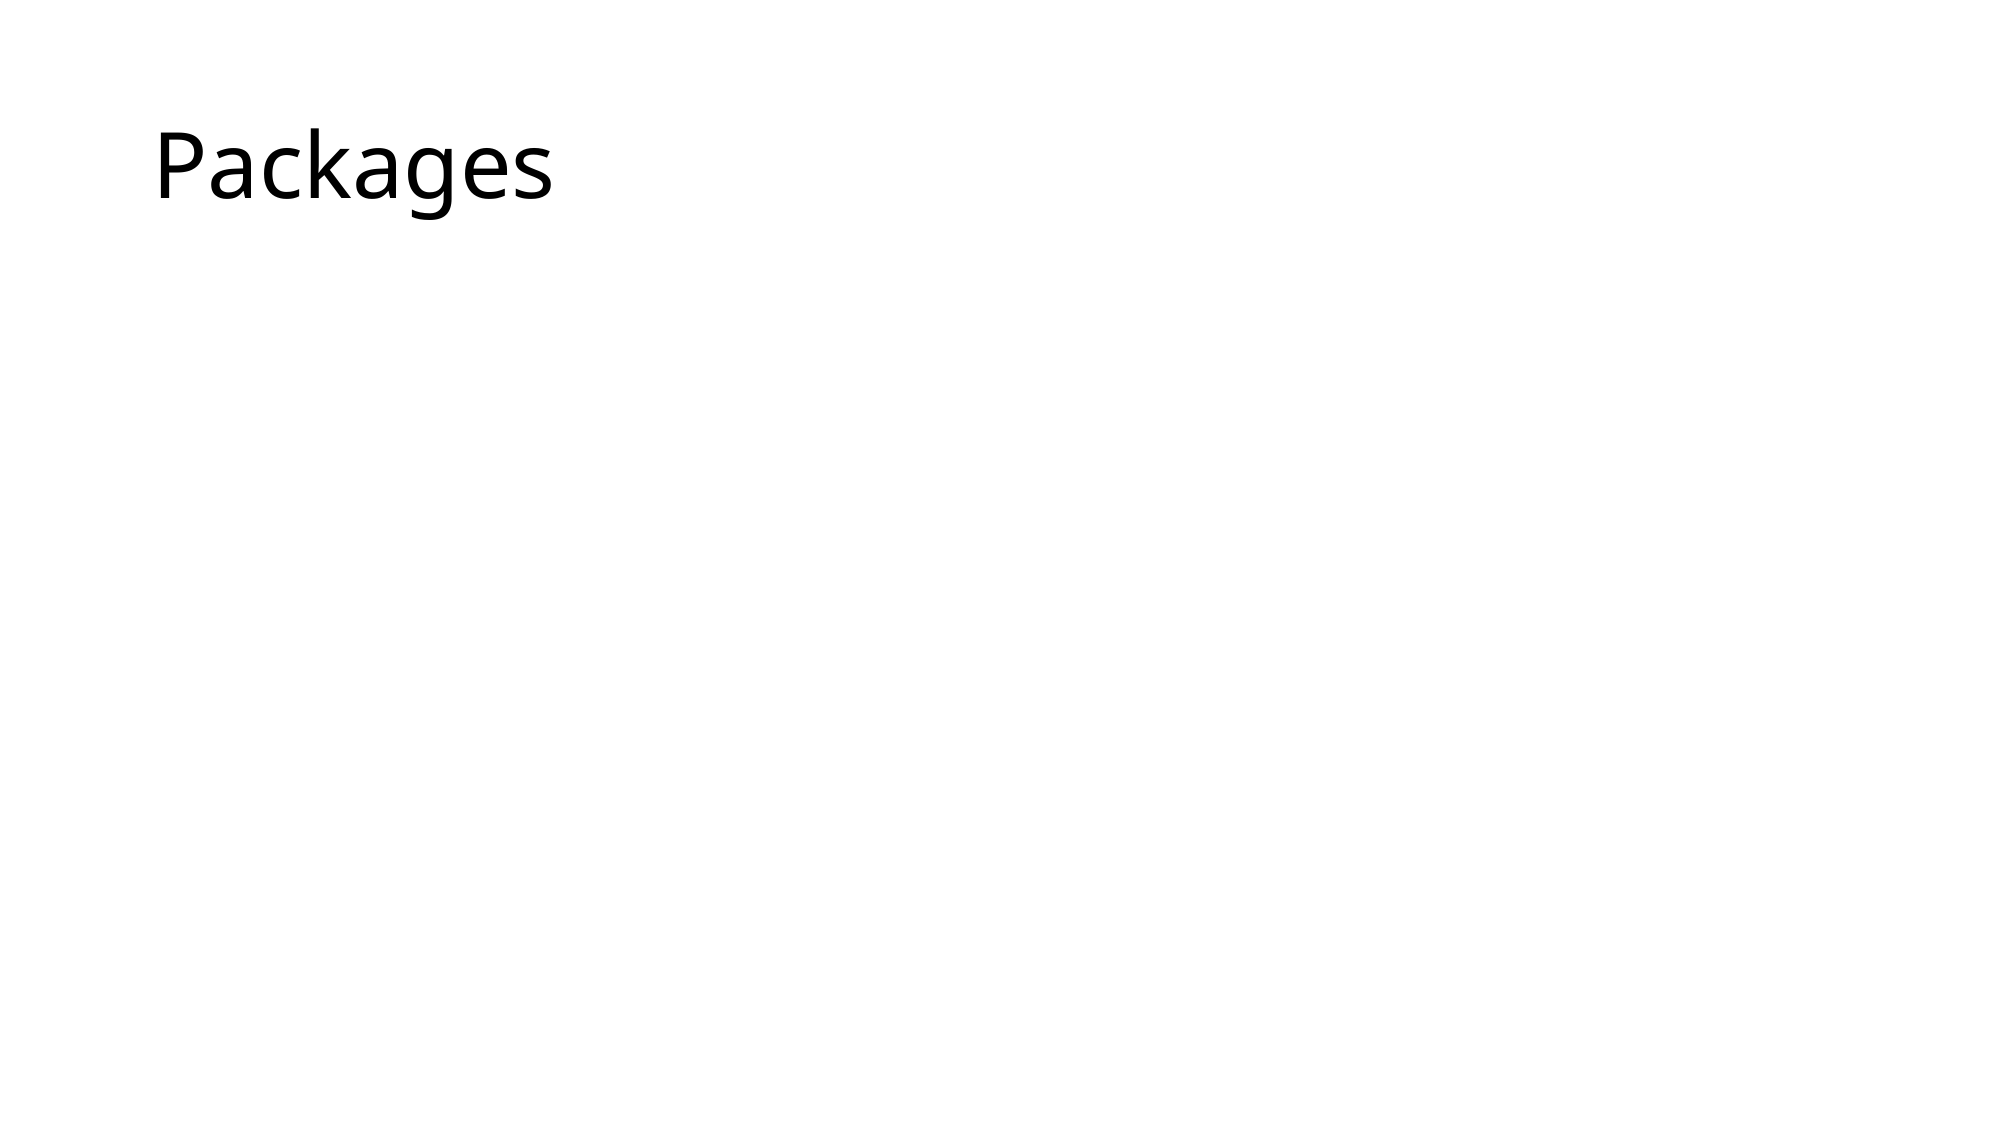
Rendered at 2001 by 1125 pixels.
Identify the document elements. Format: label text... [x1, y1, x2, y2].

title Packages [137, 59, 1863, 278]
